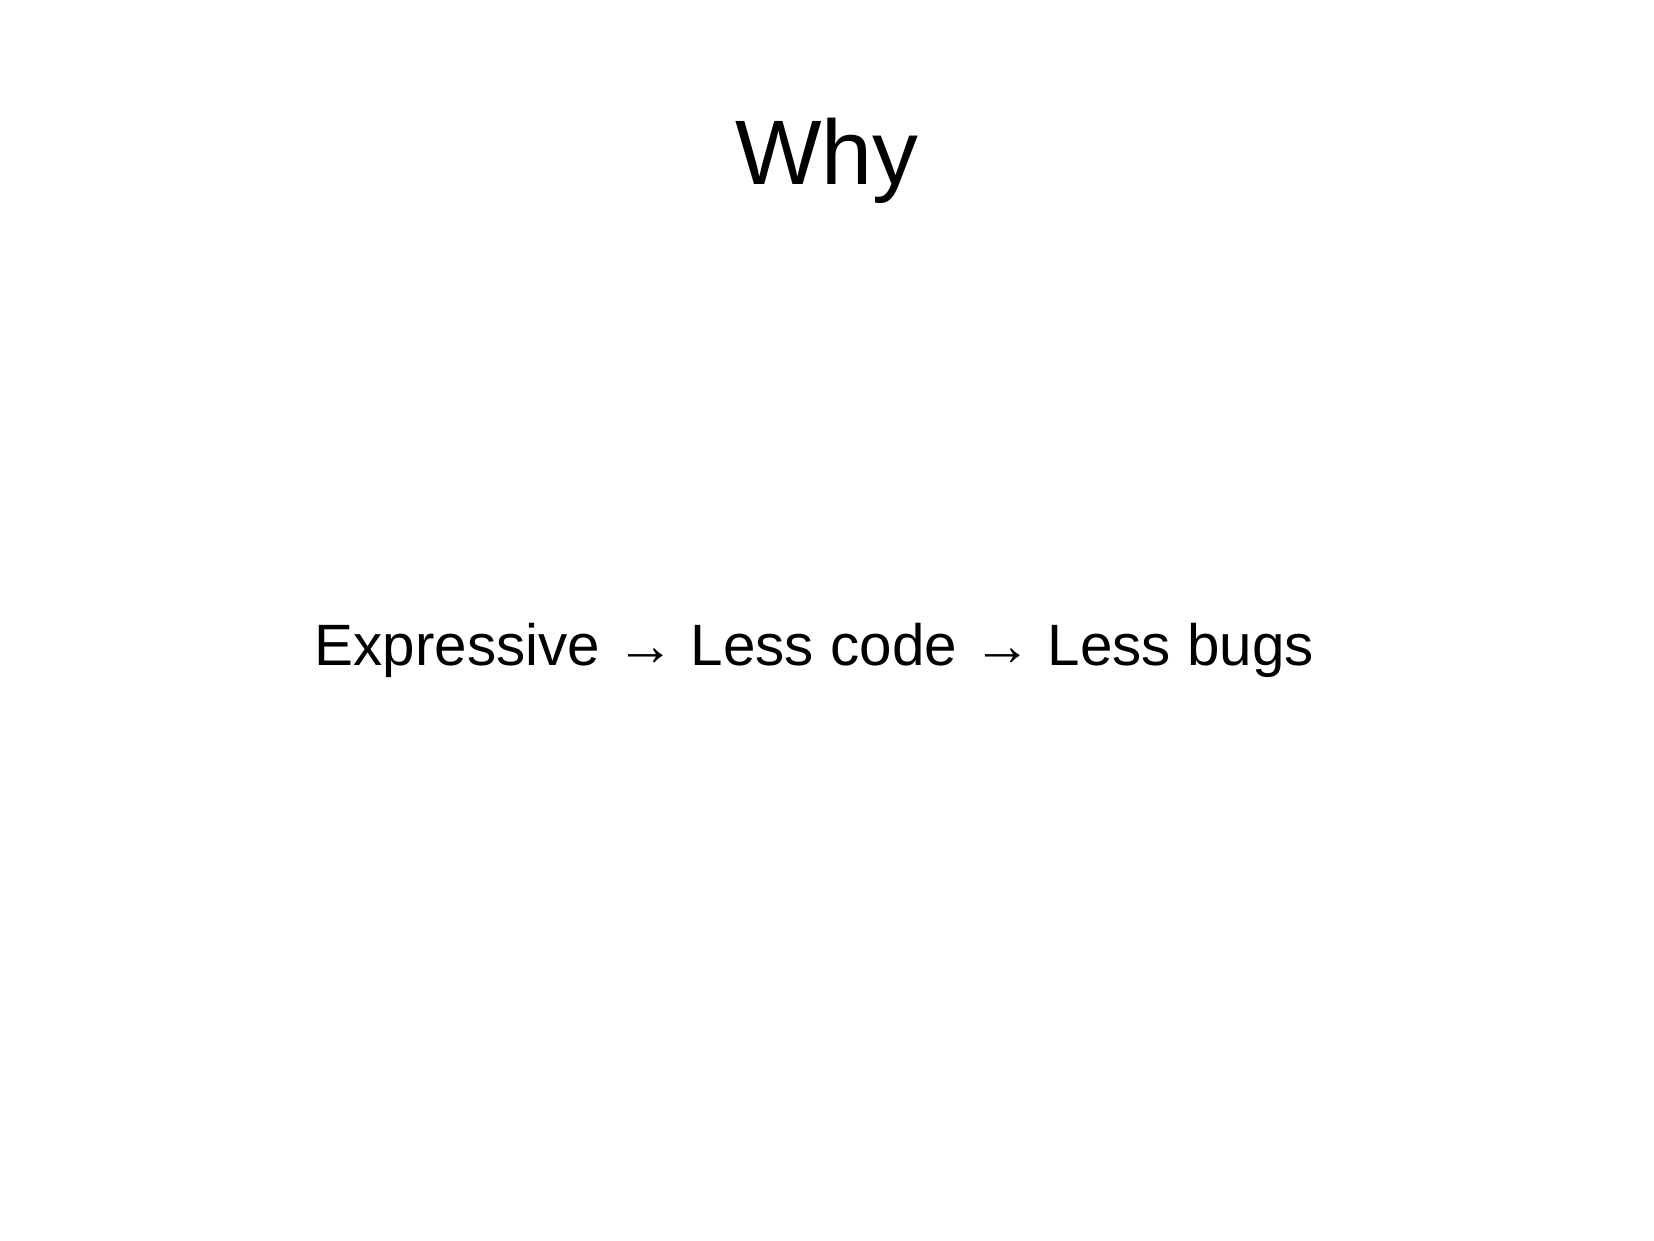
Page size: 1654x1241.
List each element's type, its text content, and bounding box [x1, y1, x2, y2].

text_box Expressive → Less code → Less bugs [300, 605, 1381, 691]
title Why [82, 49, 1571, 257]
